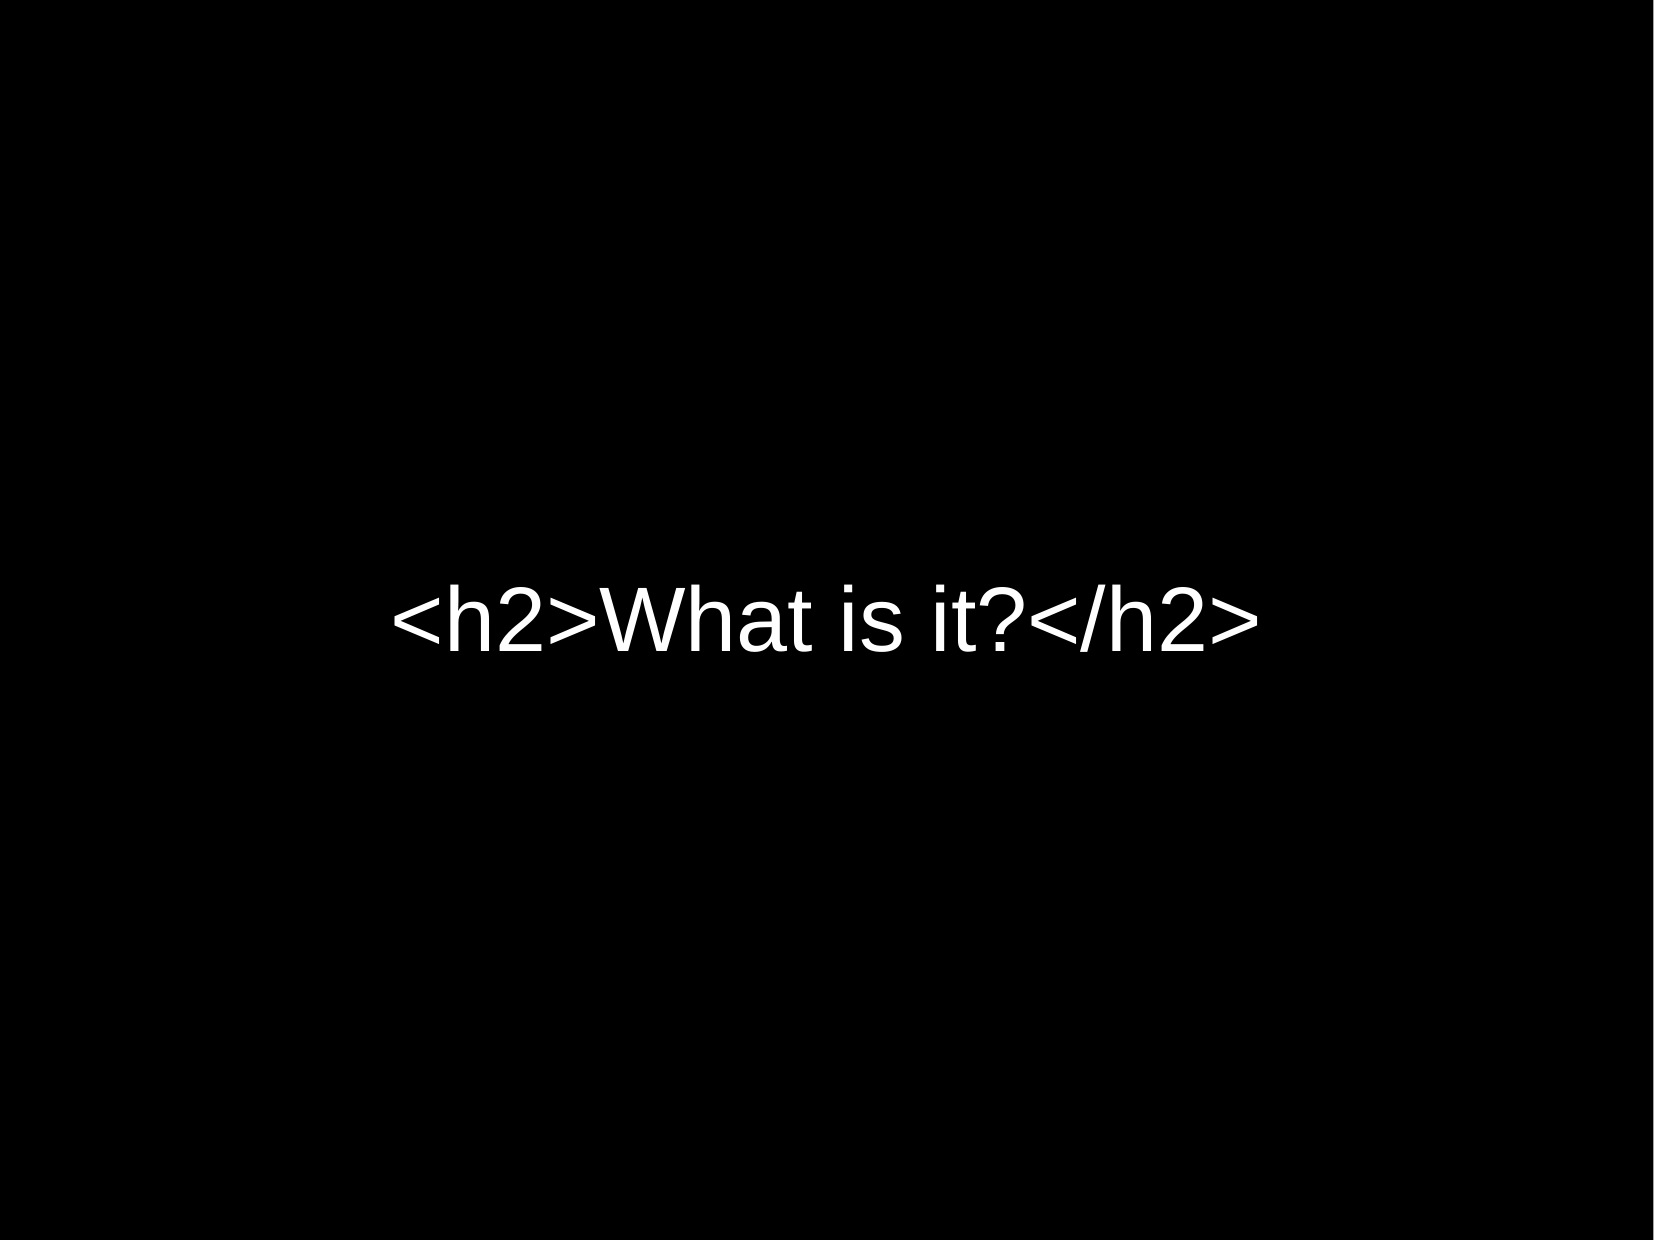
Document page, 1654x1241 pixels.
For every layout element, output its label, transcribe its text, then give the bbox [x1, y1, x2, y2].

title <h2>What is it?</h2> [82, 516, 1571, 724]
